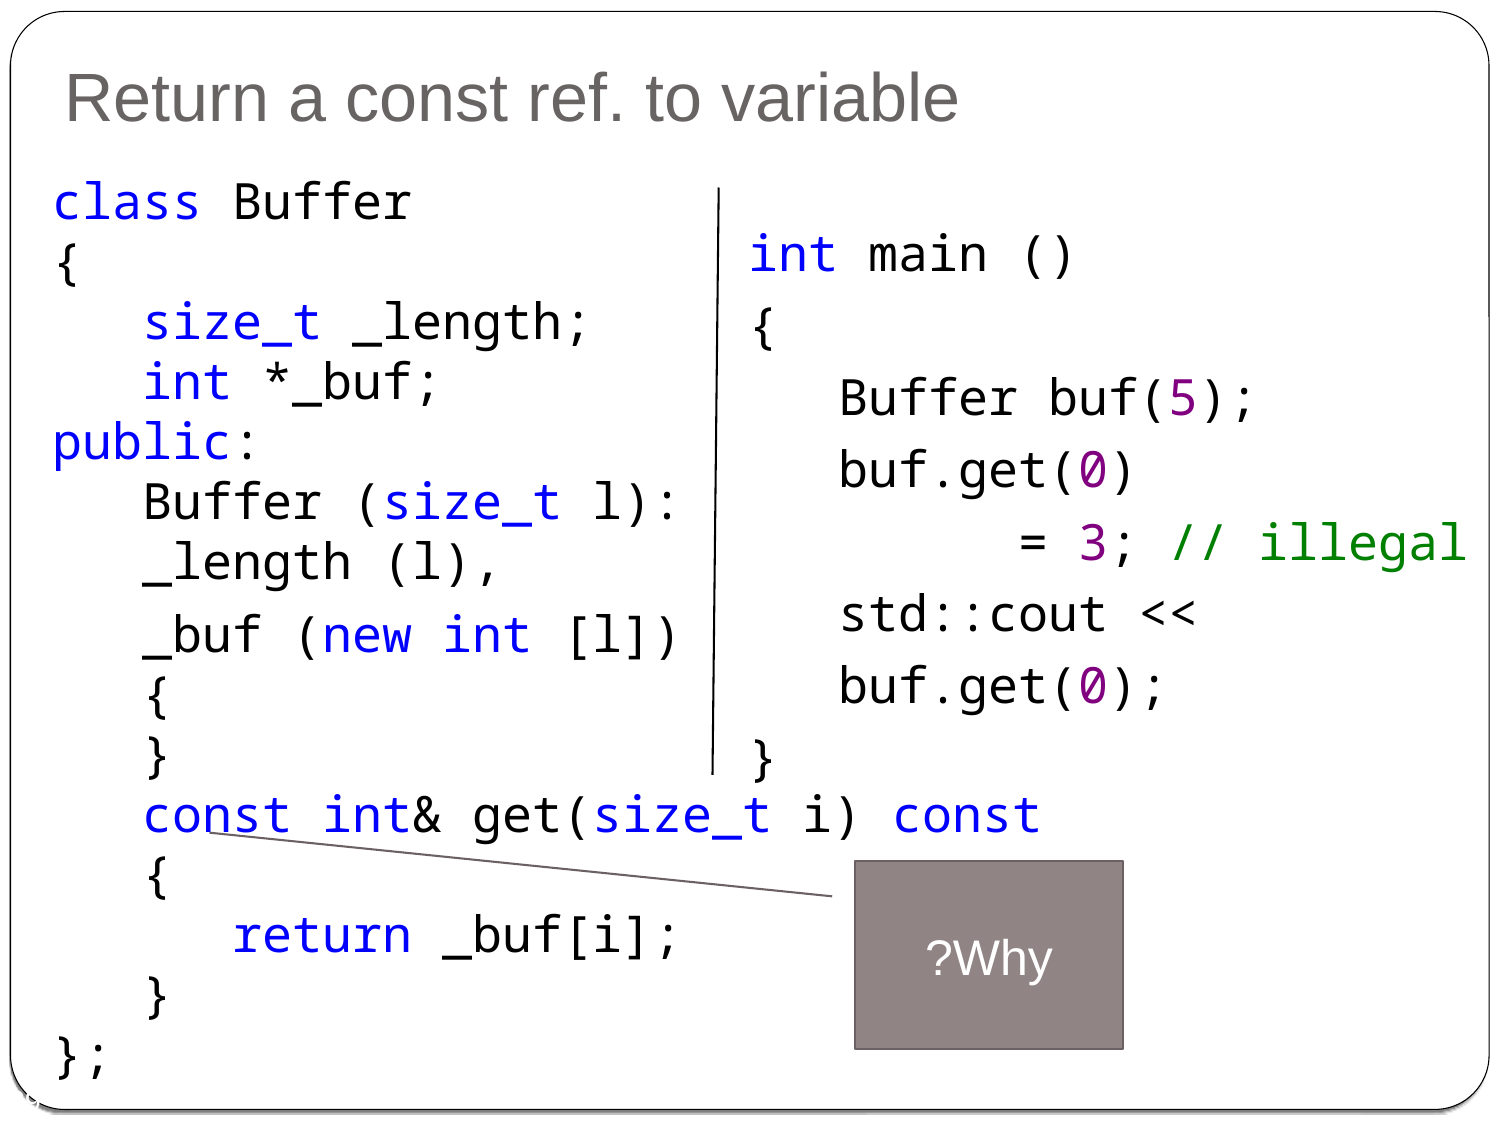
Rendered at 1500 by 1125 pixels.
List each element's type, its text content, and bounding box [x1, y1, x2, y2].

text_box Why? [855, 861, 1123, 1049]
text_box int main () { Buffer buf(5); buf.get(0) = 3; // illegal std::cout << buf.get(0); } [718, 187, 1500, 1097]
title Return a const ref. to variable [50, 45, 1450, 150]
slide_number <number> [0, 1074, 50, 1125]
list class Buffer { size_t _length; int *_buf; public: Buffer (size_t l): _length (l), _buf (new int [l]) { } const int& get(size_t i) const { return _buf[i]; } }; [37, 162, 1463, 1088]
